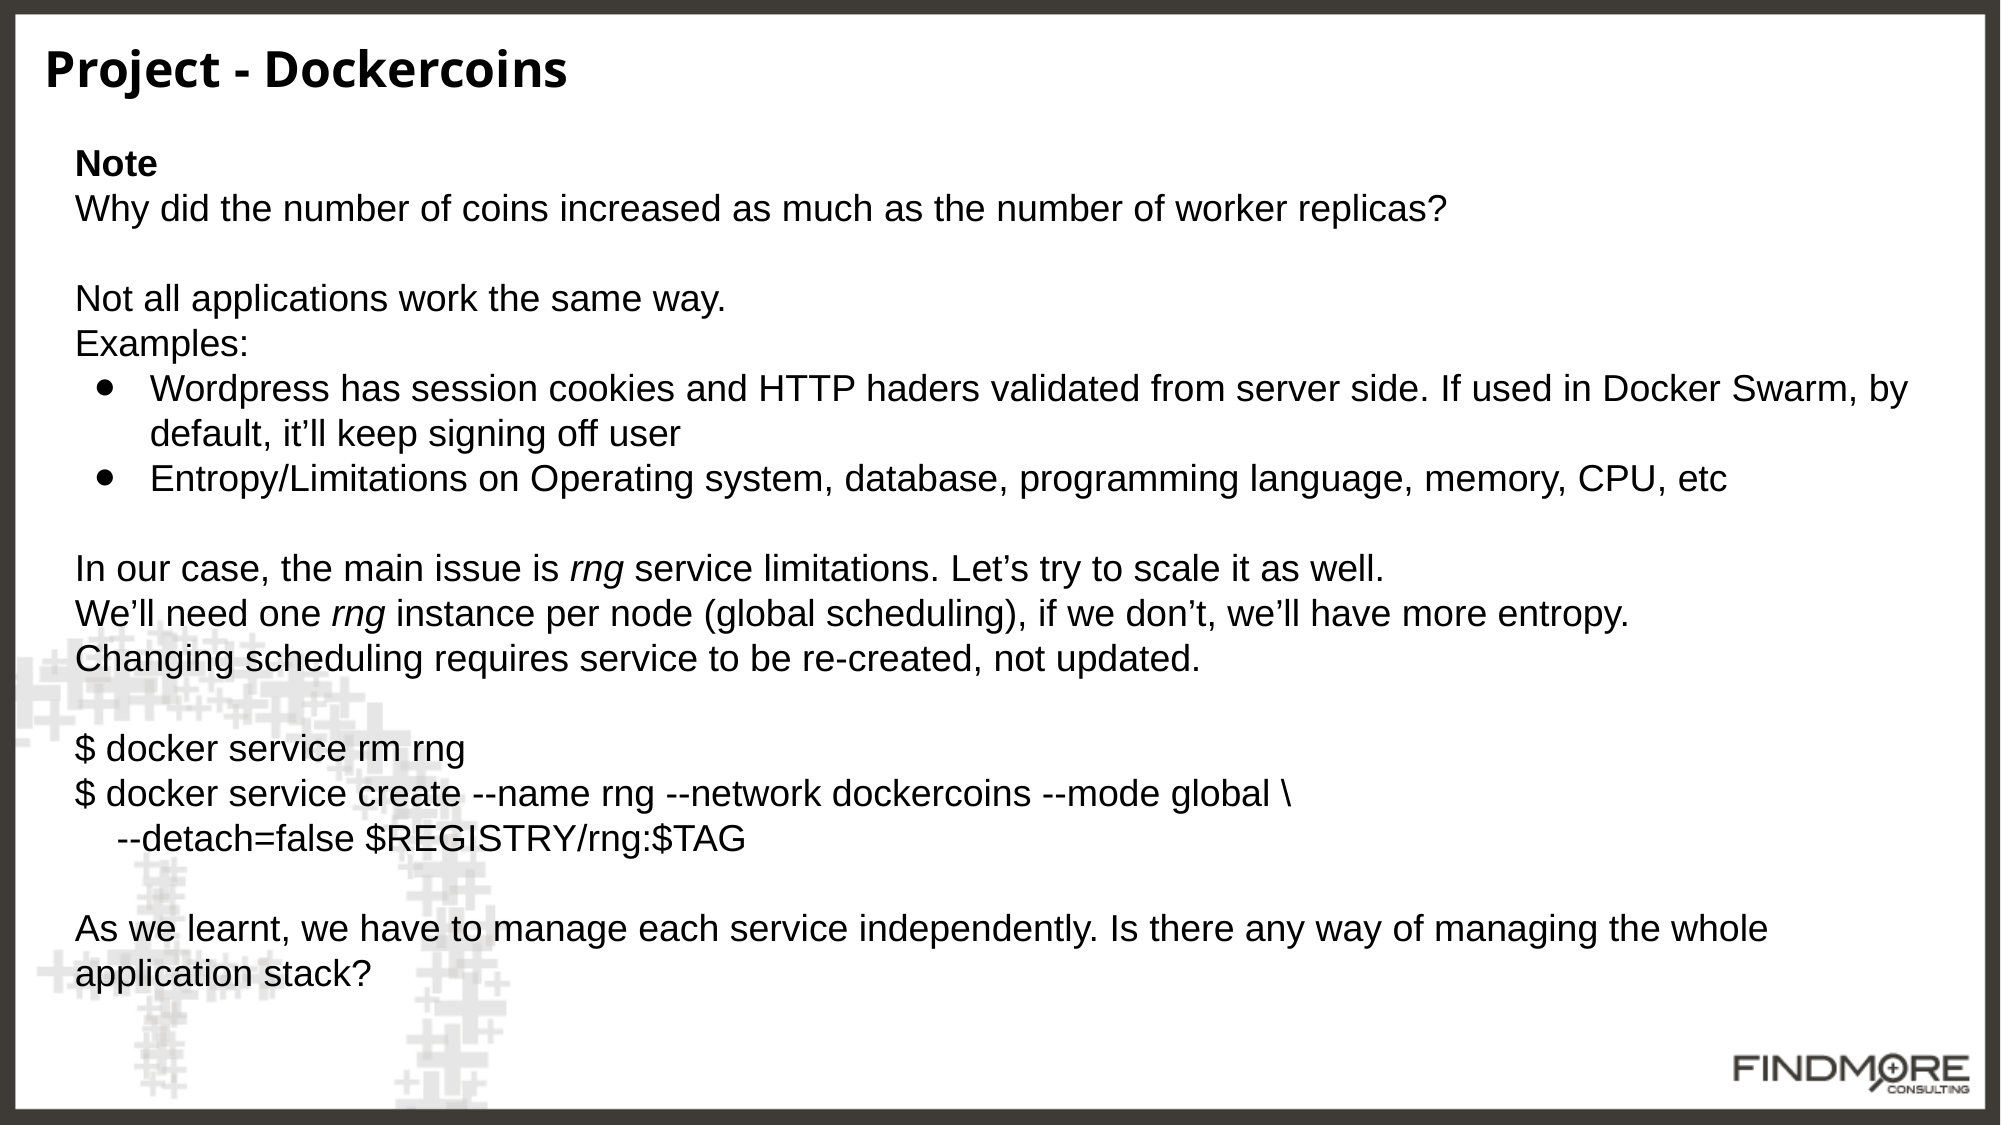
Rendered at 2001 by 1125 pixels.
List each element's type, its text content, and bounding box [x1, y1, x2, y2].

text_box Project - Dockercoins [29, 30, 1950, 124]
picture [0, 0, 2001, 1125]
text_box Note Why did the number of coins increased as much as the number of worker replicas? Not all applications work the same way. Examples: Wordpress has session cookies and HTTP haders validated from server side. If used in Docker Swarm, by default, it’ll keep signing off user Entropy/Limitations on Operating system, database, programming language, memory, CPU, etc In our case, the main issue is rng service limitations. Let’s try to scale it as well. We’ll need one rng instance per node (global scheduling), if we don’t, we’ll have more entropy. Changing scheduling requires service to be re-created, not updated. $ docker service rm rng $ docker service create --name rng --network dockercoins --mode global \ --detach=false $REGISTRY/rng:$TAG As we learnt, we have to manage each service independently. Is there any way of managing the whole application stack? [59, 123, 1950, 1075]
